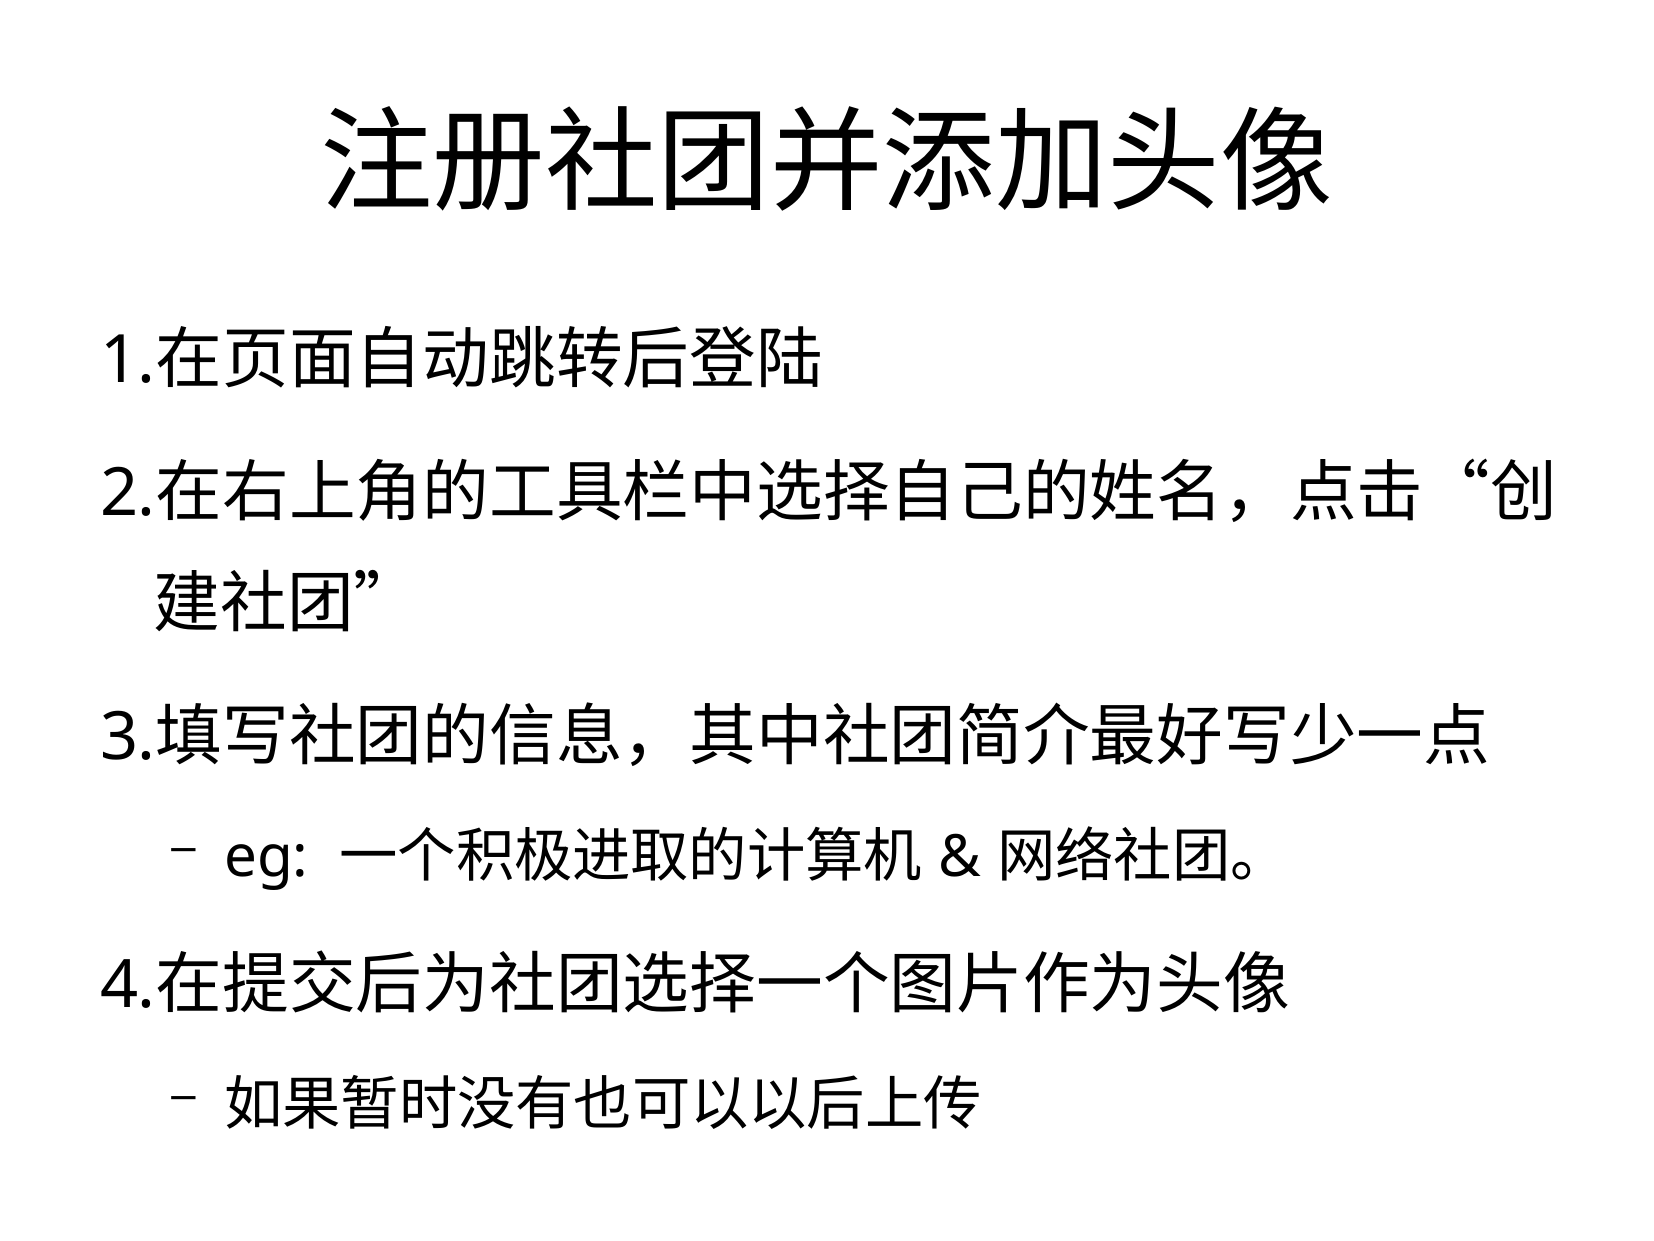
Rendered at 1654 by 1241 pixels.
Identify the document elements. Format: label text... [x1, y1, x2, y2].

title 注册社团并添加头像 [82, 49, 1571, 257]
list 在页面自动跳转后登陆 在右上角的工具栏中选择自己的姓名，点击“创建社团” 填写社团的信息，其中社团简介最好写少一点 eg: 一个积极进取的计算机&网络社团。 在提交后为社团选择一个图片作为头像 如果暂时没有也可以以后上传 [82, 290, 1571, 1205]
